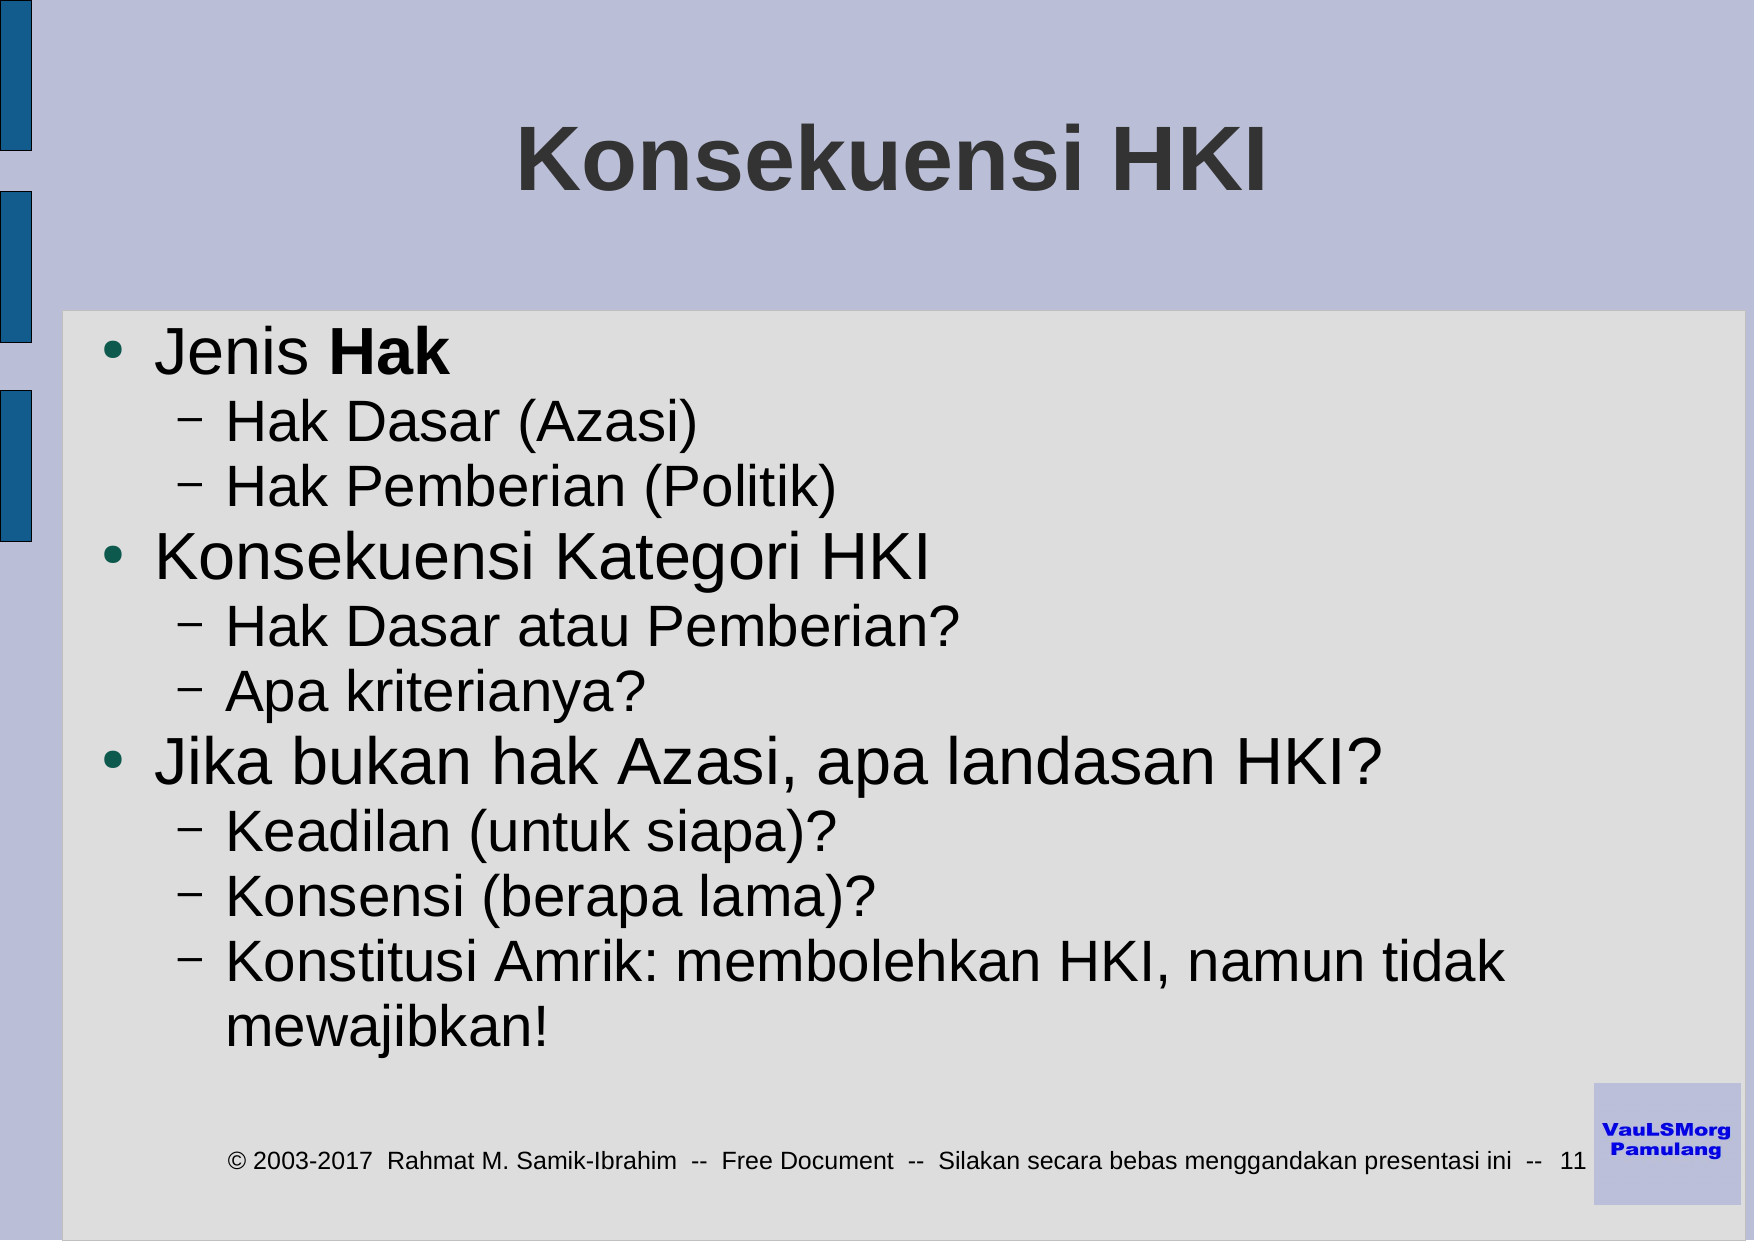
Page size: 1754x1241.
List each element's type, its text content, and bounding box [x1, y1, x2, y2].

list Jenis Hak Hak Dasar (Azasi) Hak Pemberian (Politik) Konsekuensi Kategori HKI Hak Dasar atau Pemberian? Apa kriterianya? Jika bukan hak Azasi, apa landasan HKI? Keadilan (untuk siapa)? Konsensi (berapa lama)? Konstitusi Amrik: membolehkan HKI, namun tidak mewajibkan! [83, 314, 1638, 1061]
picture [1594, 1083, 1741, 1205]
title Konsekuensi HKI [58, 86, 1727, 231]
